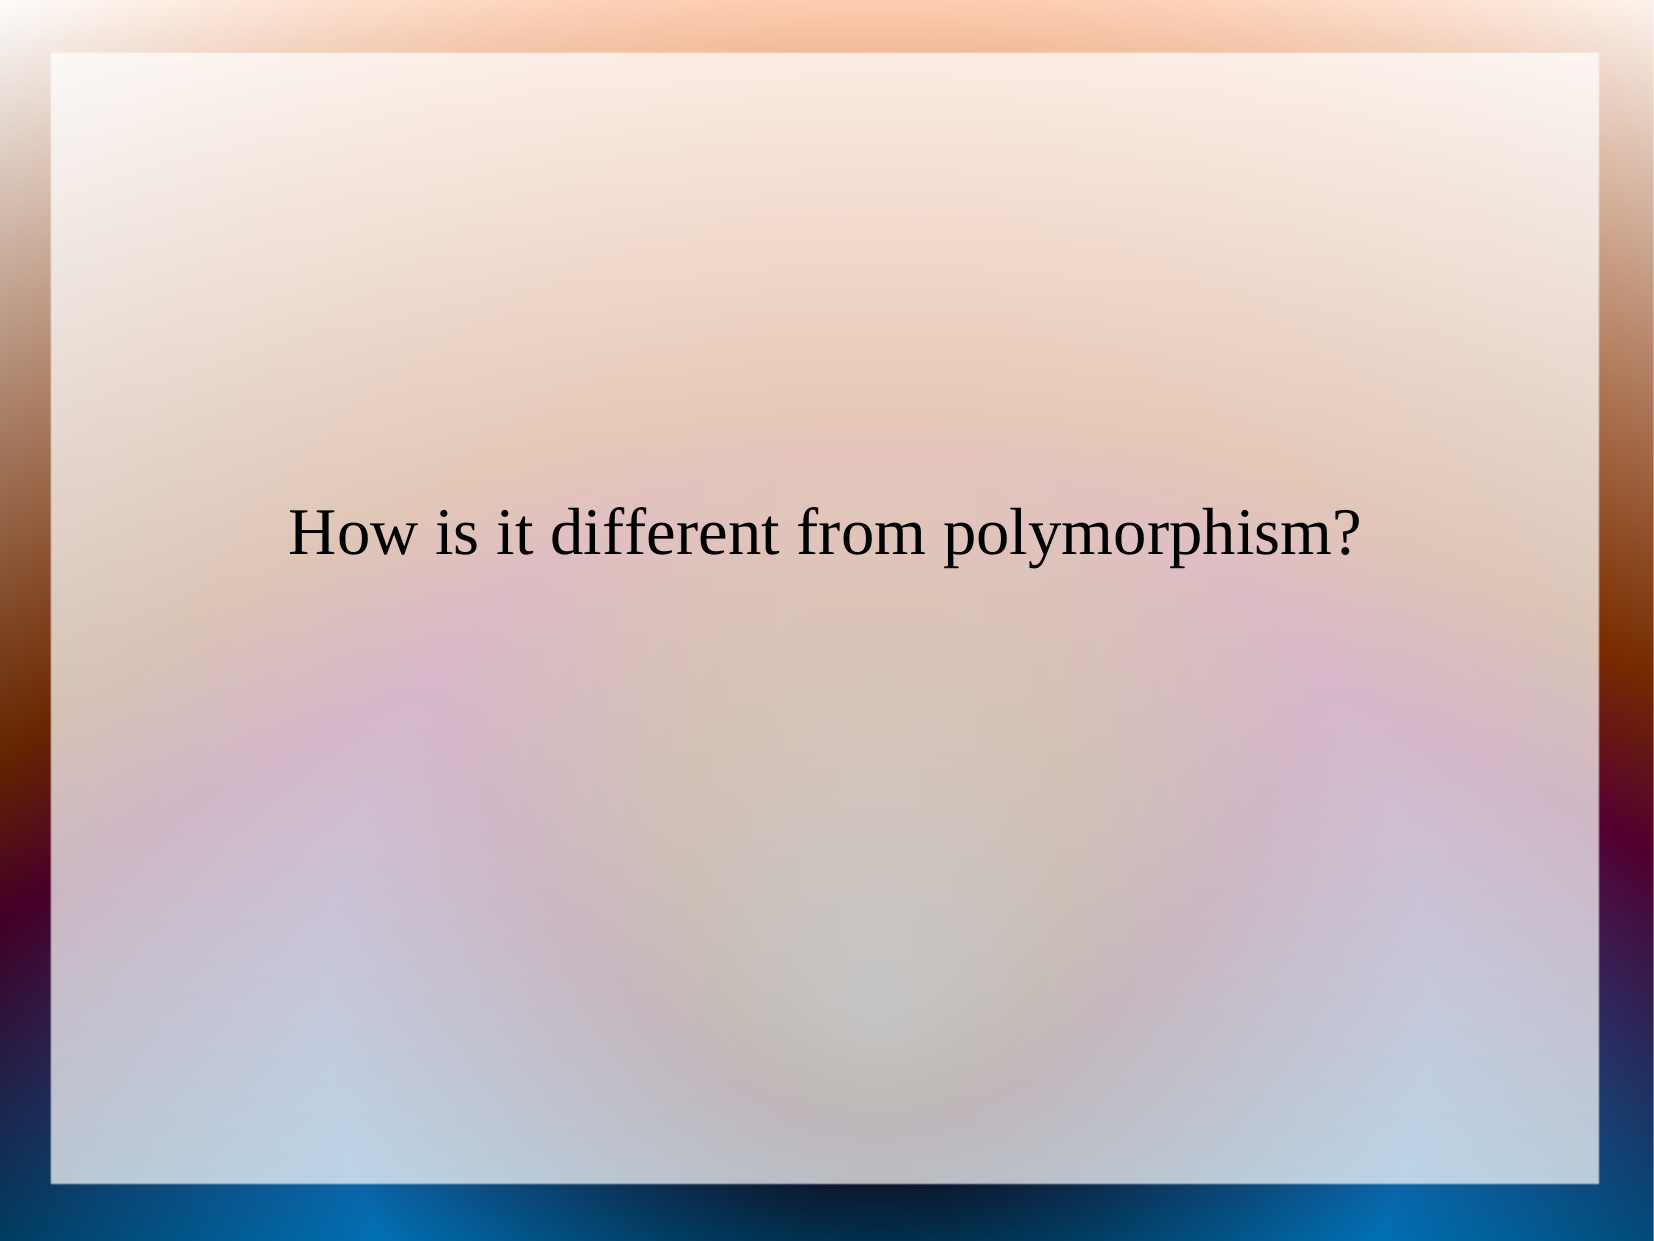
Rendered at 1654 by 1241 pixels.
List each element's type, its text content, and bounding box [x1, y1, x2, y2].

subtitle How is it different from polymorphism? [82, 55, 1571, 1010]
picture [0, 0, 1654, 1241]
